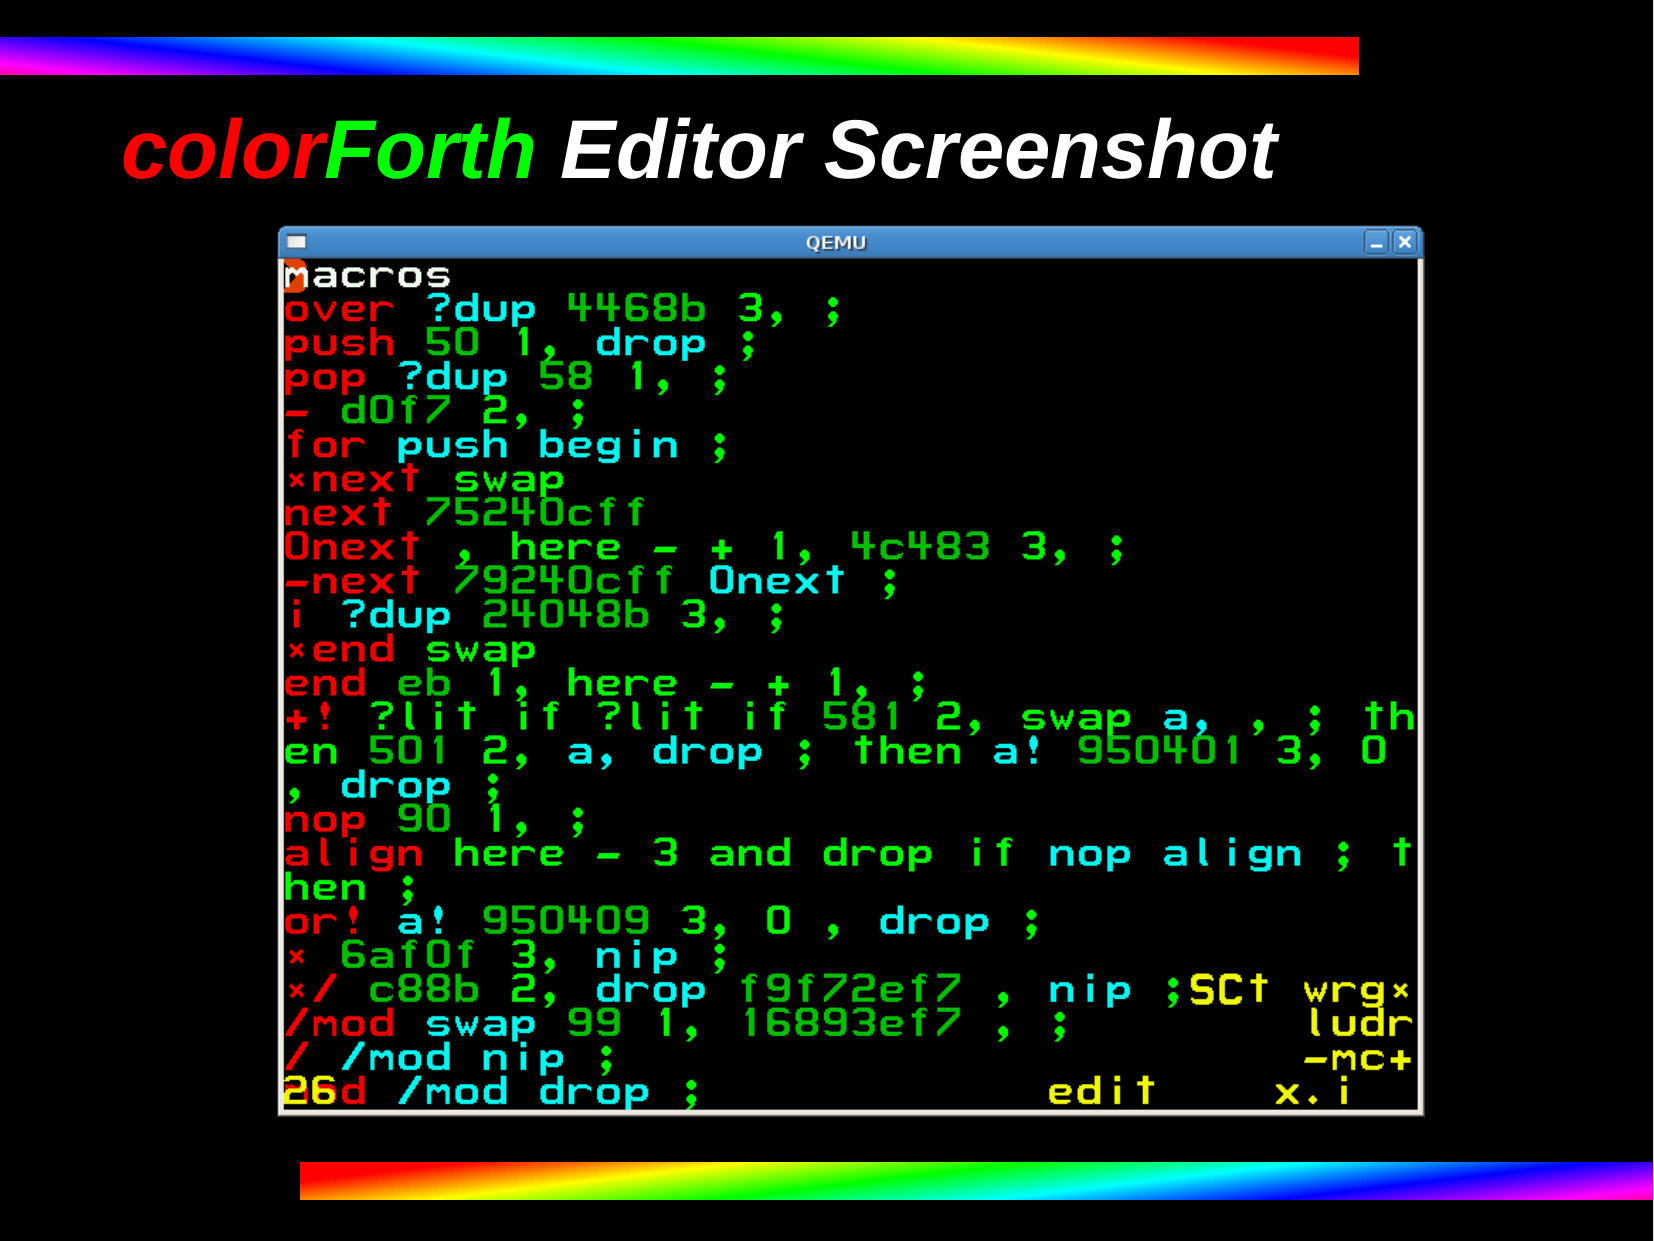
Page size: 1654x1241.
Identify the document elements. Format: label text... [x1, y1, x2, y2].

title colorForth Editor Screenshot [121, 46, 1534, 254]
picture [0, 0, 1654, 1241]
